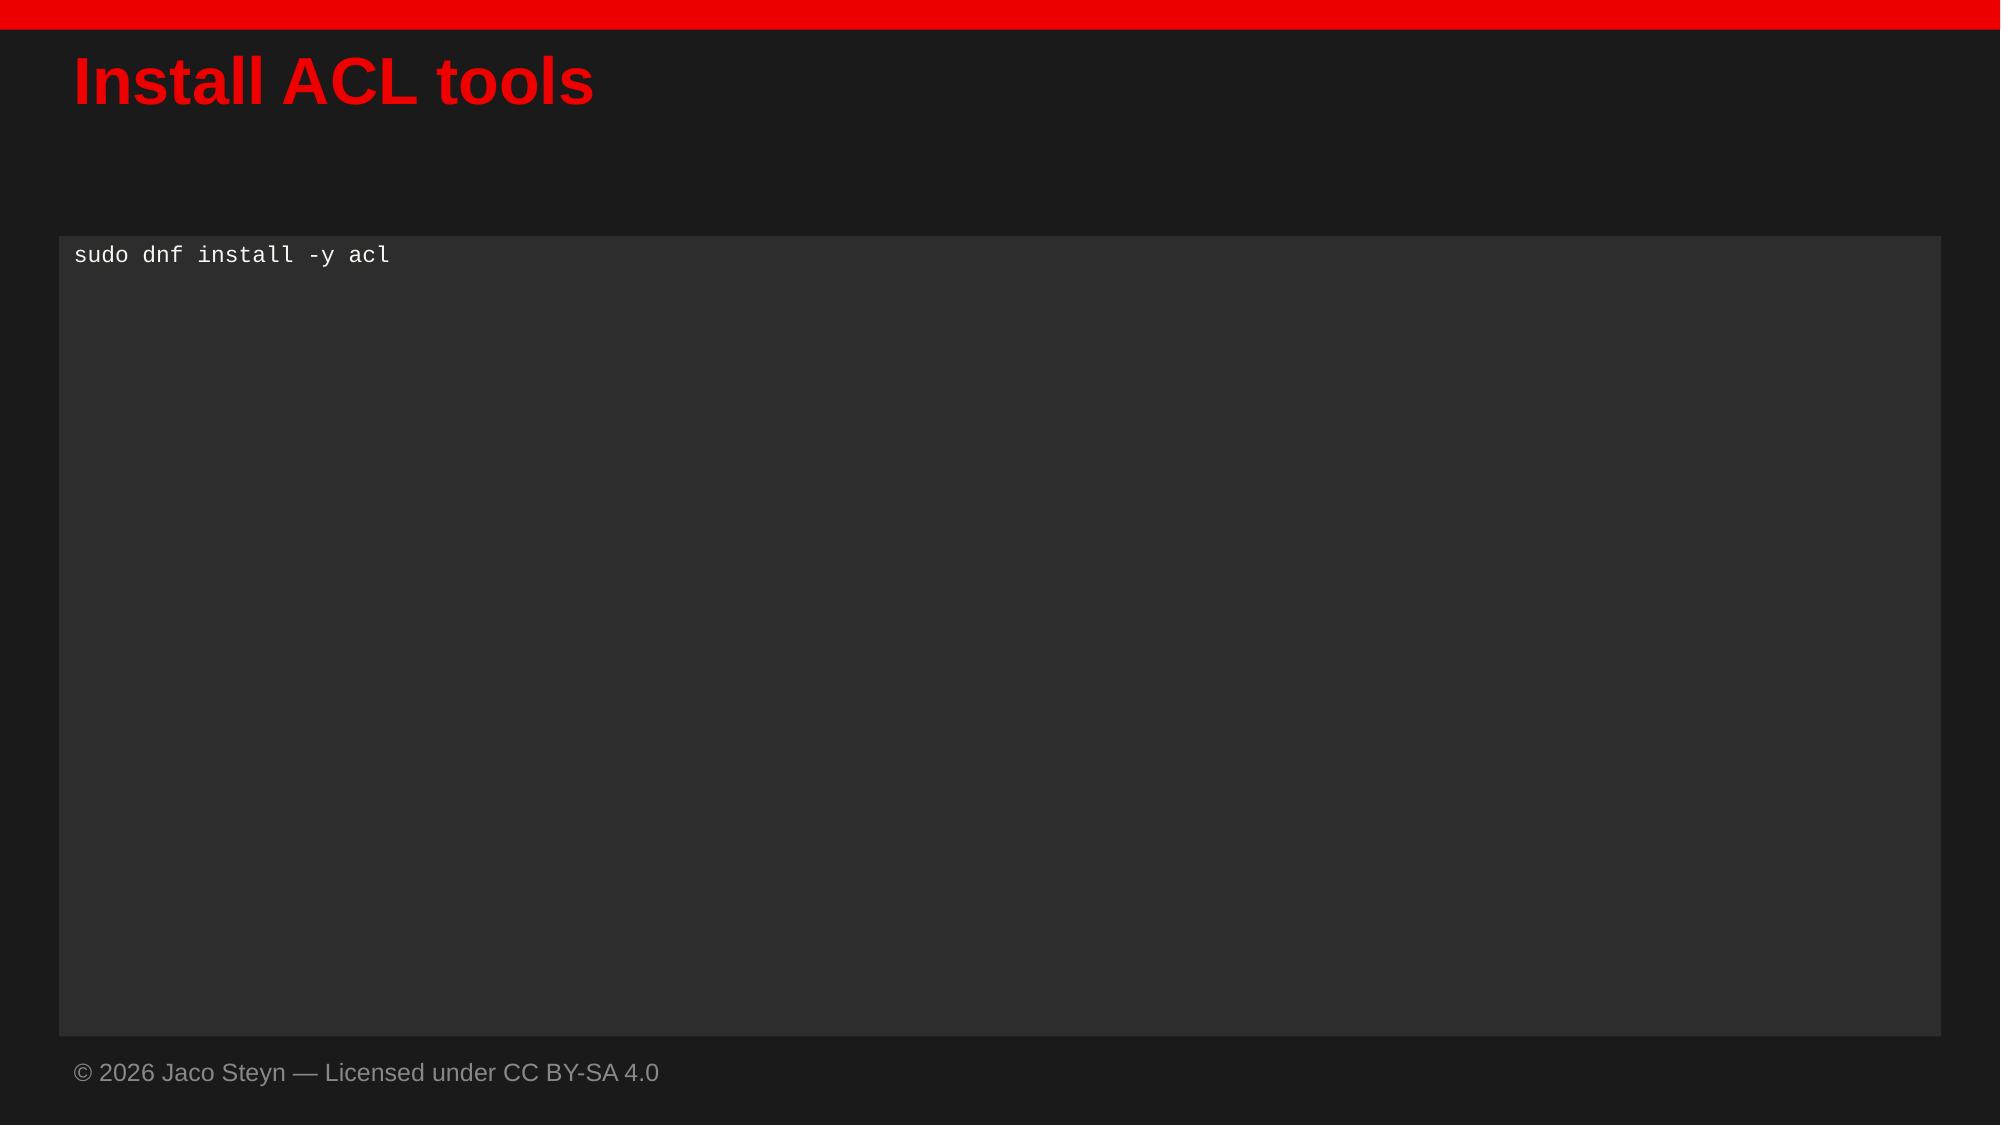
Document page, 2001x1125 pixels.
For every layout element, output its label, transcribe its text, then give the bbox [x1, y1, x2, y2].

text_box [0, 0, 2001, 30]
text_box Install ACL tools [59, 36, 1942, 208]
text_box © 2026 Jaco Steyn — Licensed under CC BY-SA 4.0 [59, 1051, 1942, 1093]
text_box sudo dnf install -y acl [59, 236, 1942, 1037]
